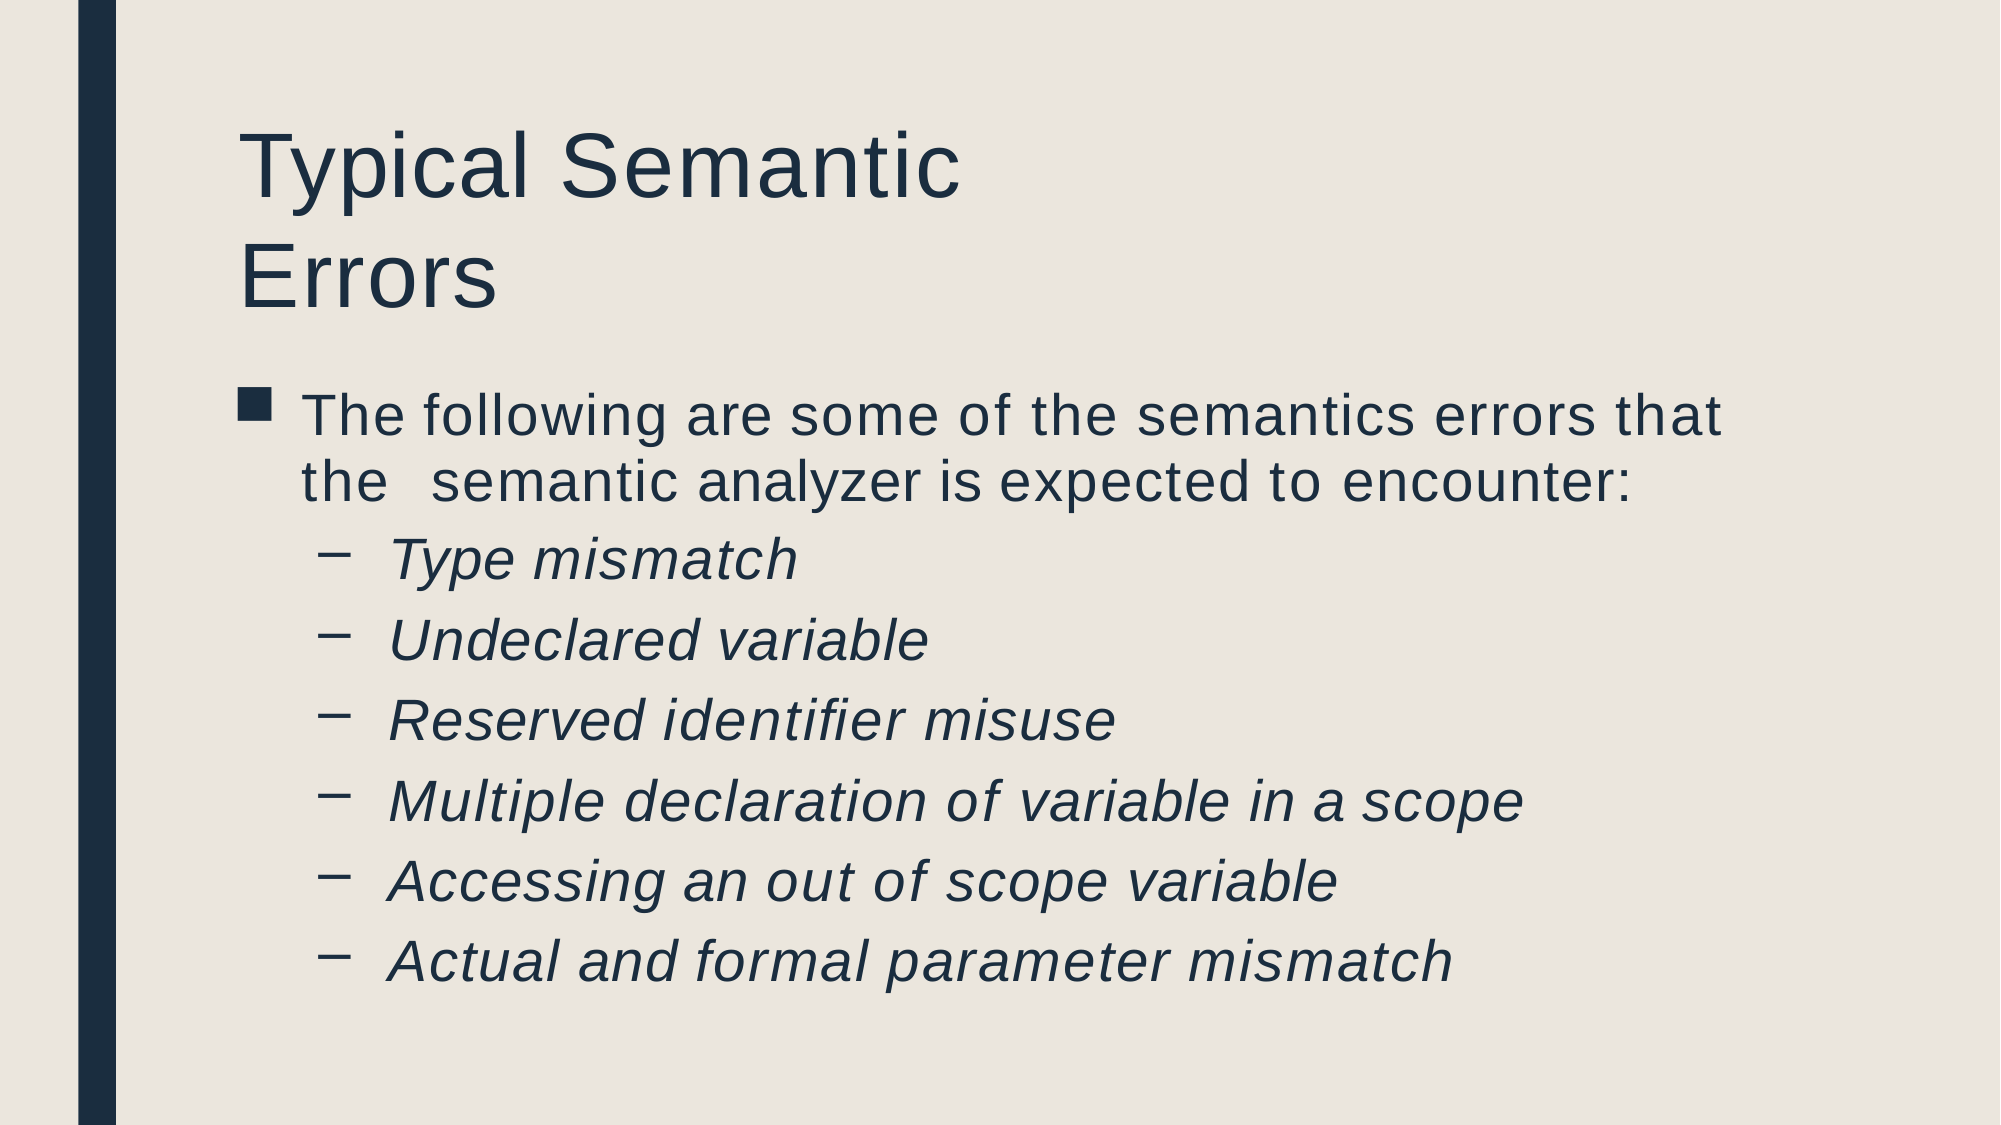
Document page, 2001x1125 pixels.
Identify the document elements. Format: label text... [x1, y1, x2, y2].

text_box The following are some of the semantics errors that the semantic analyzer is expected to encounter: Type mismatch Undeclared variable Reserved identiﬁer misuse Multiple declaration of variable in a scope Accessing an out of scope variable Actual and formal parameter mismatch [230, 373, 1801, 994]
title Typical Semantic Errors [236, 103, 1247, 326]
